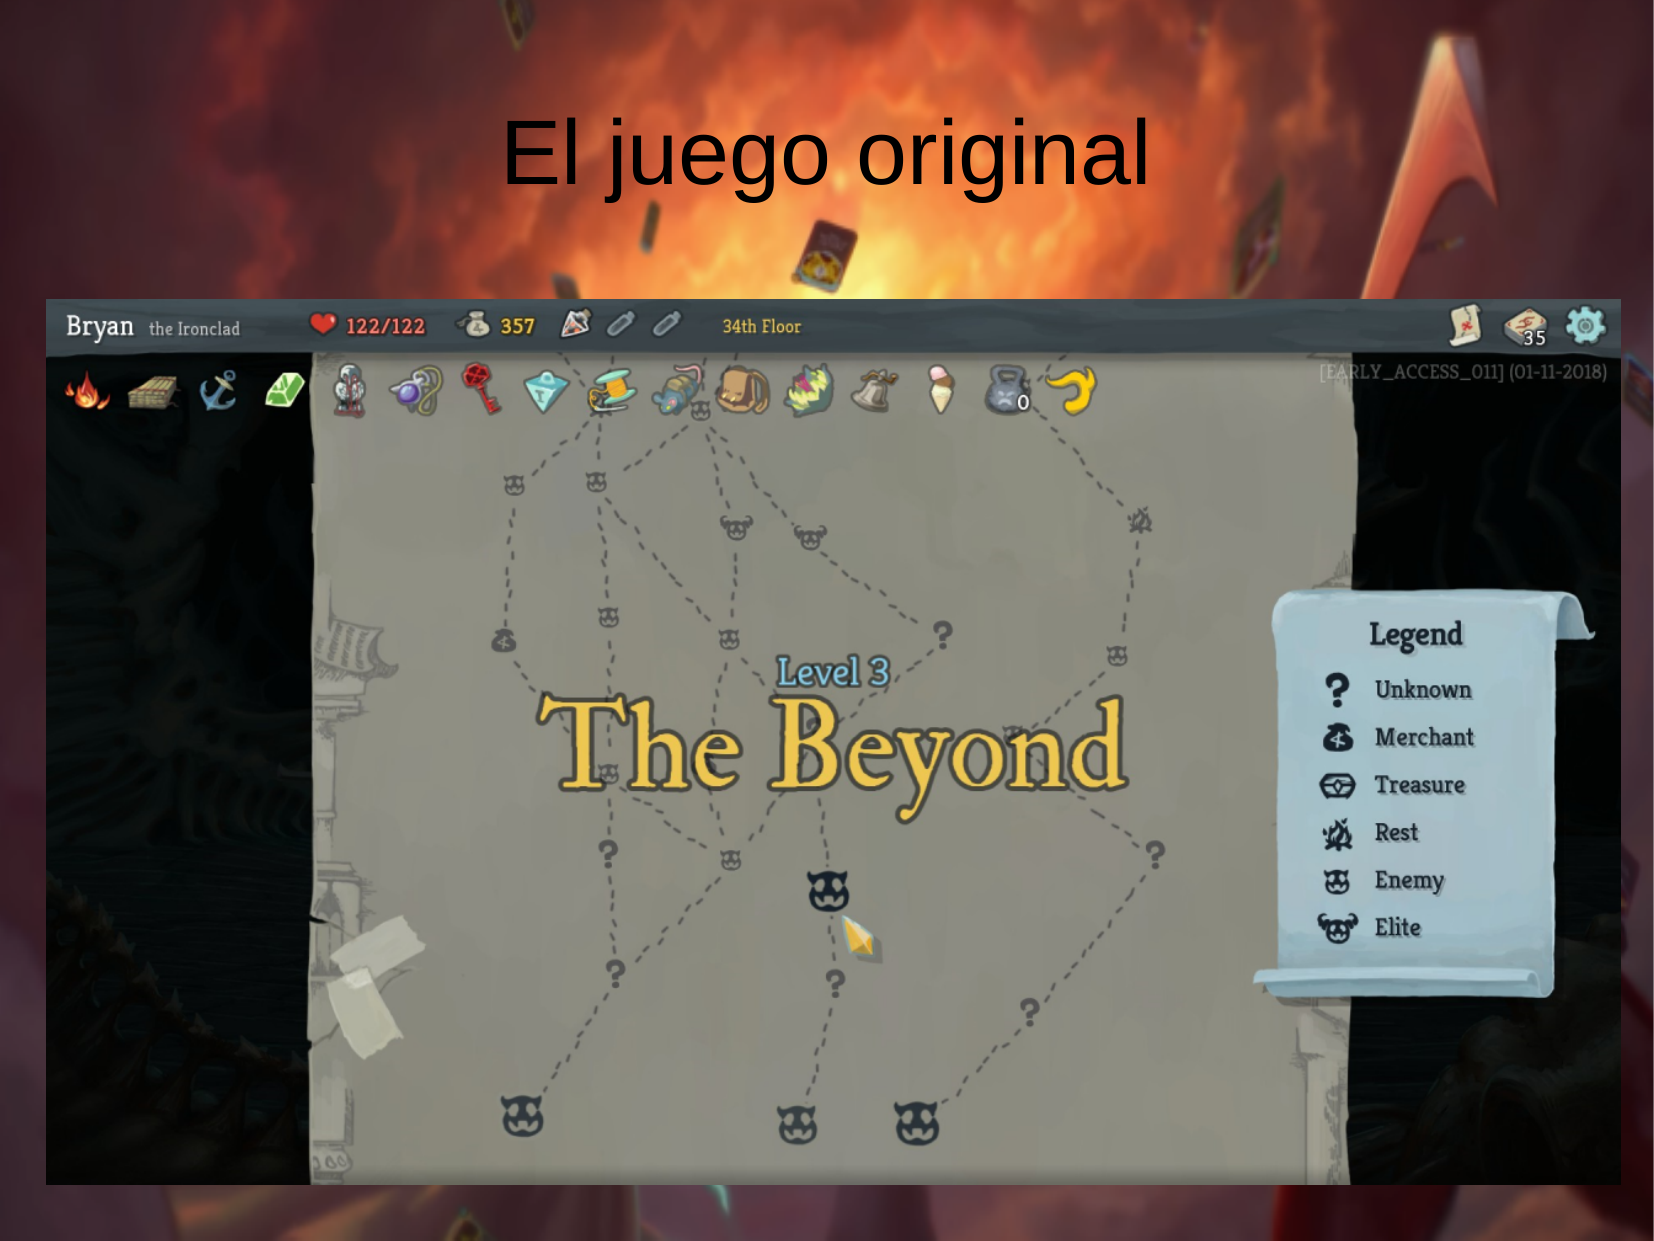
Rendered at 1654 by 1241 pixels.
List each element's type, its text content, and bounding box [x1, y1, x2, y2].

picture [0, 0, 1654, 1241]
title El juego original [82, 49, 1571, 257]
